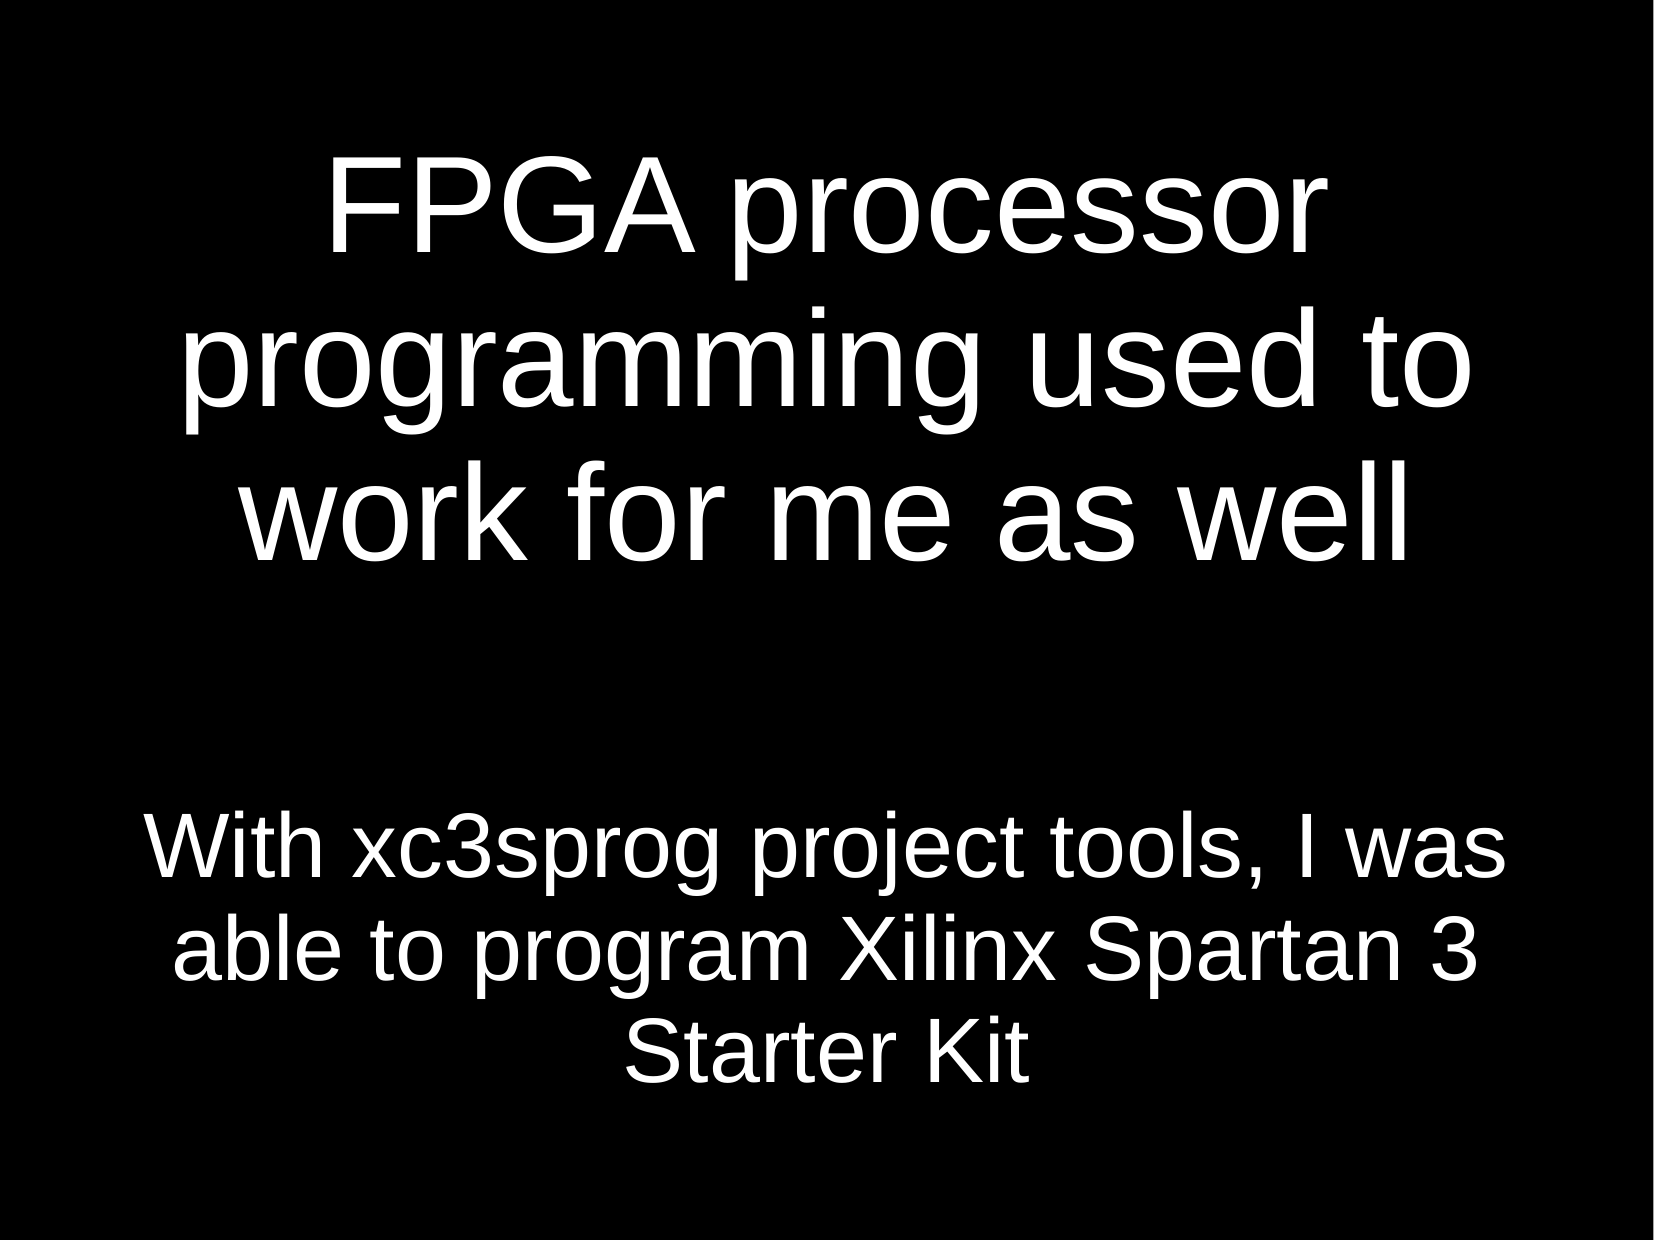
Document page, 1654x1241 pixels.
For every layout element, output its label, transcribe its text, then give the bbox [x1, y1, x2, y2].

title FPGA processor programming used to work for me as well With xc3sprog project tools, I was able to program Xilinx Spartan 3 Starter Kit [82, 49, 1571, 1182]
